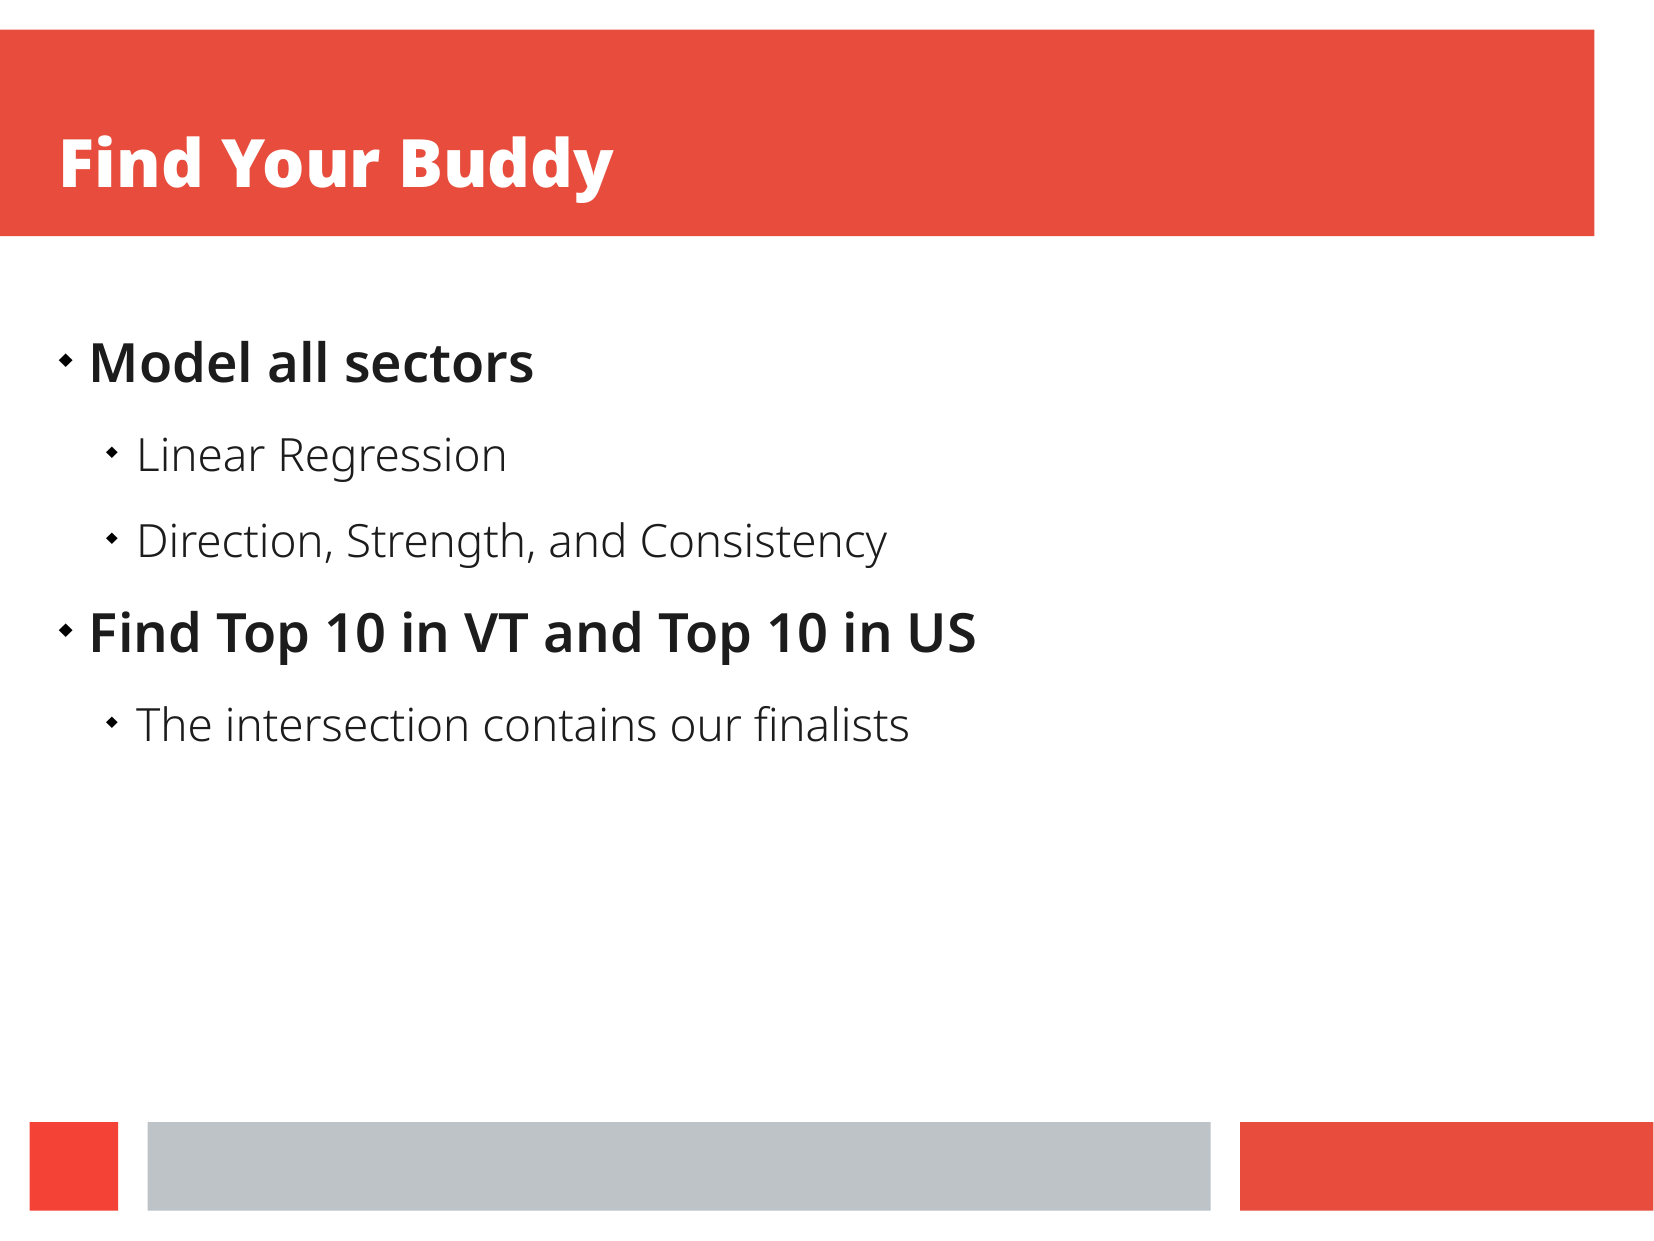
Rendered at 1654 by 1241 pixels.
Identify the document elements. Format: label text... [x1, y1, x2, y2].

list Model all sectors Linear Regression Direction, Strength, and Consistency Find Top 10 in VT and Top 10 in US The intersection contains our finalists [59, 324, 1565, 1093]
title Find Your Buddy [59, 59, 1595, 207]
